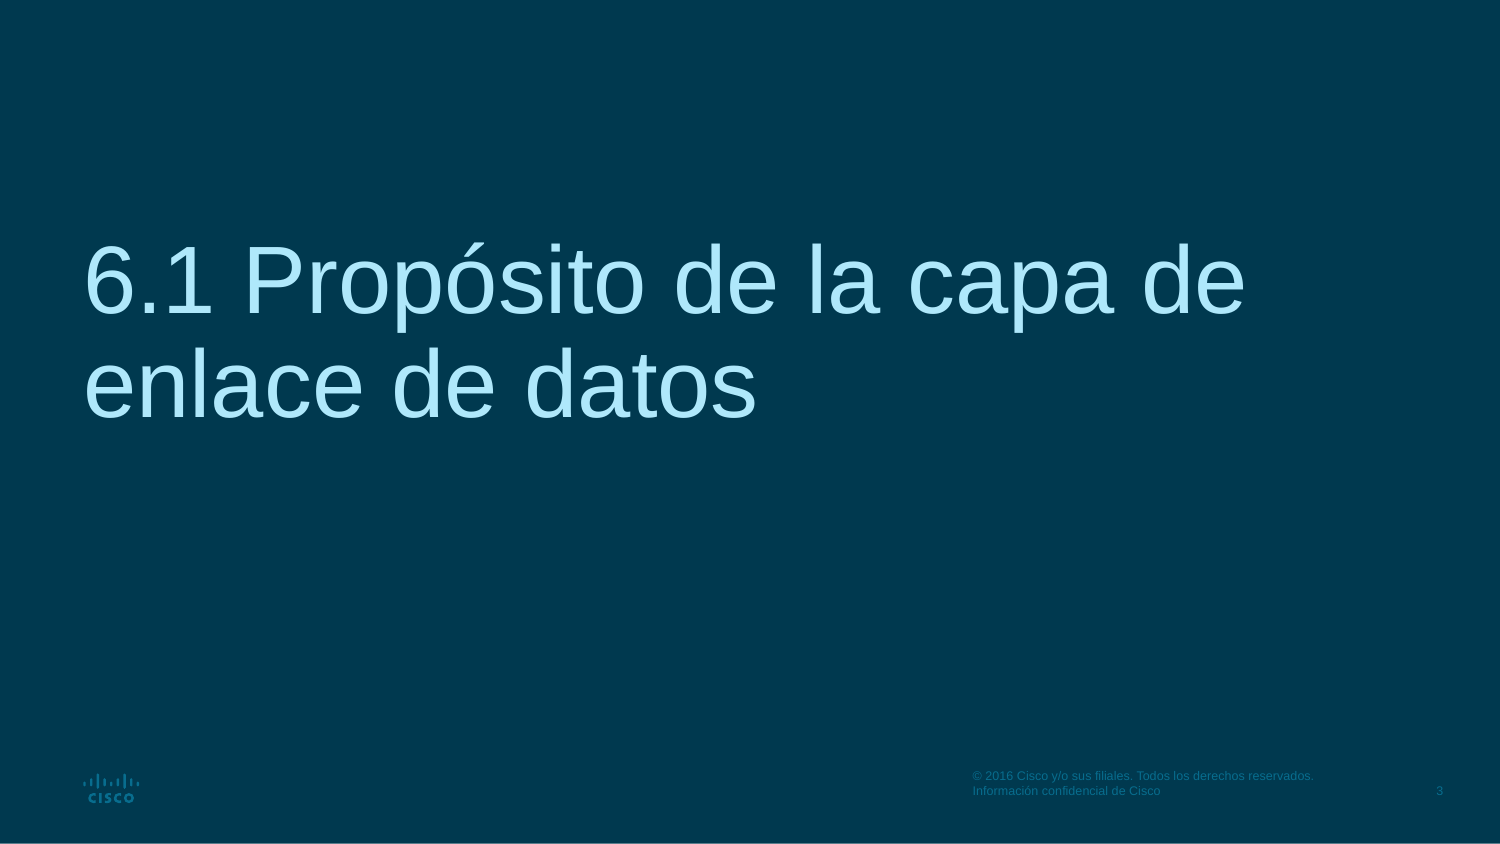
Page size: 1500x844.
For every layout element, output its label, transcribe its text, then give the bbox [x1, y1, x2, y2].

title 6.1 Propósito de la capa de enlace de datos [68, 204, 1315, 446]
